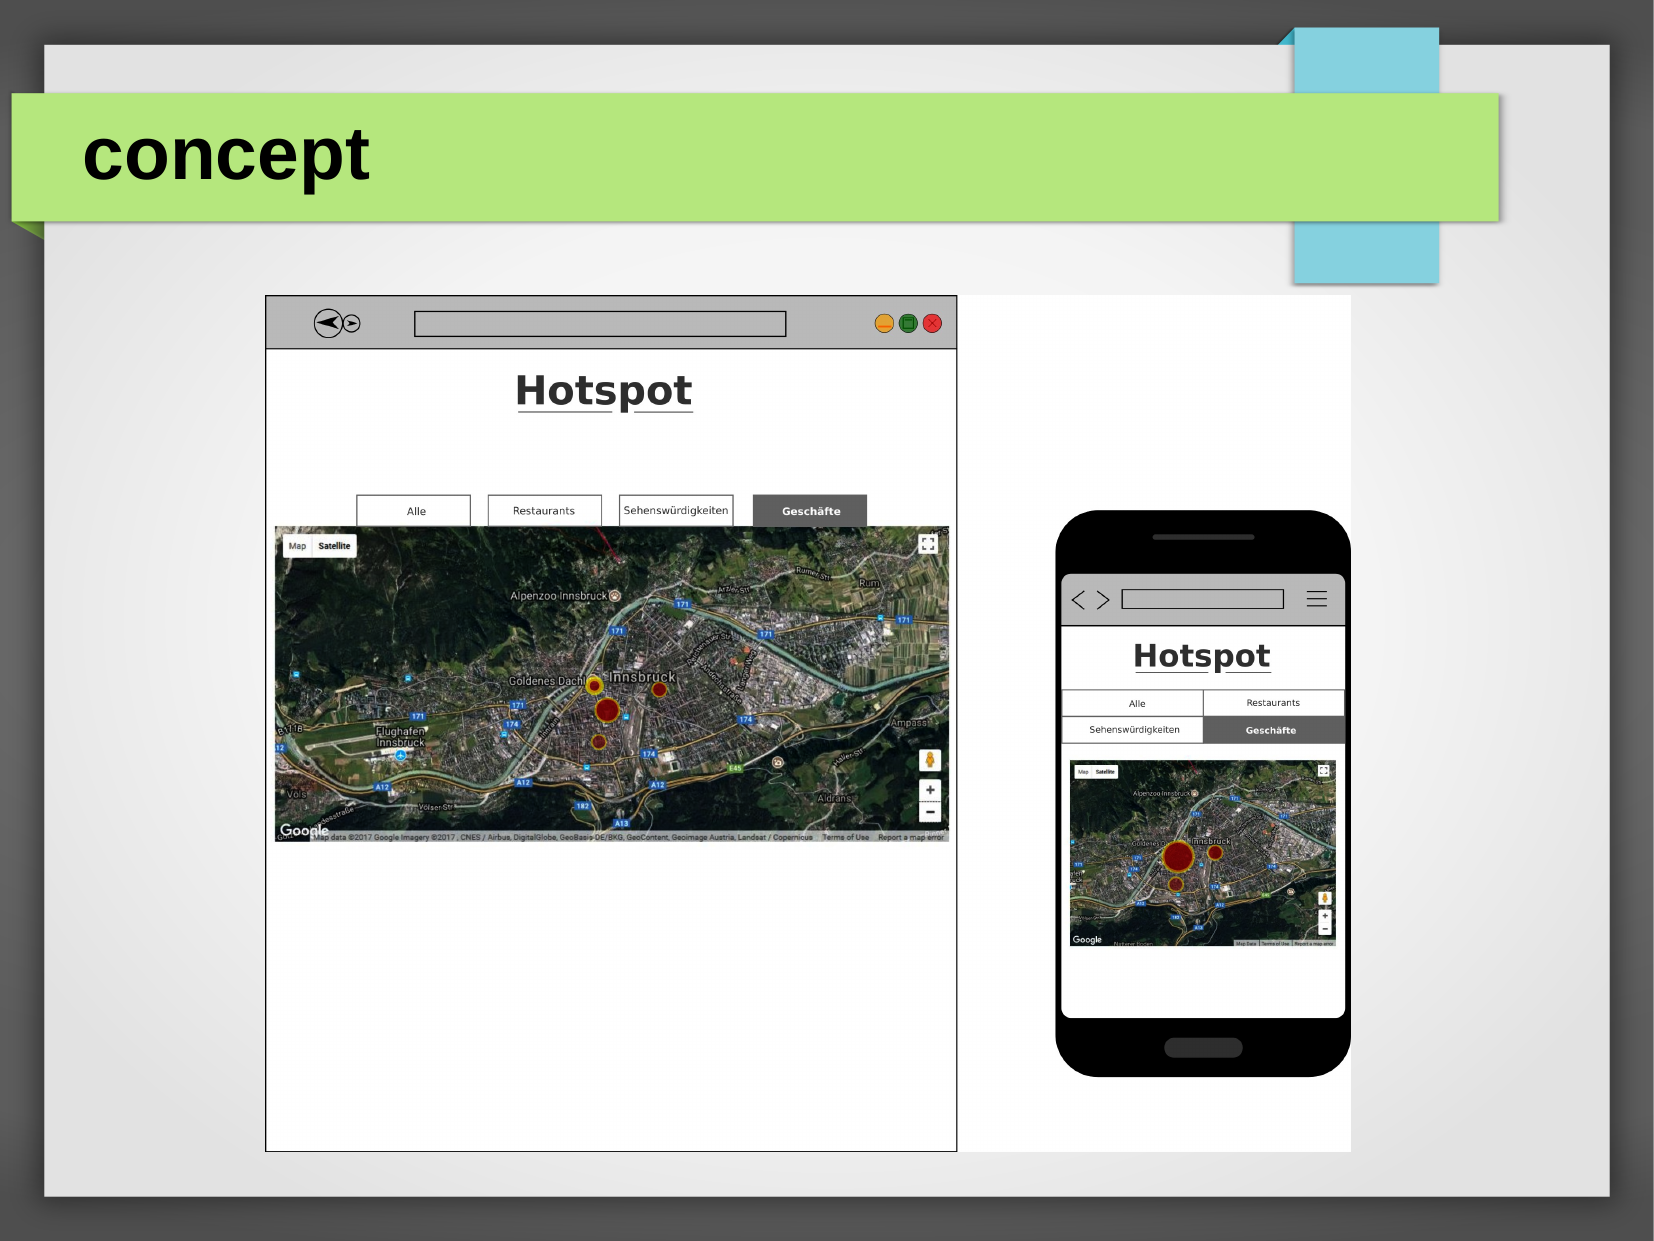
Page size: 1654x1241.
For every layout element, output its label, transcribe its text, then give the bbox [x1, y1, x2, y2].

title concept [82, 94, 1264, 213]
picture [0, 0, 1654, 1241]
